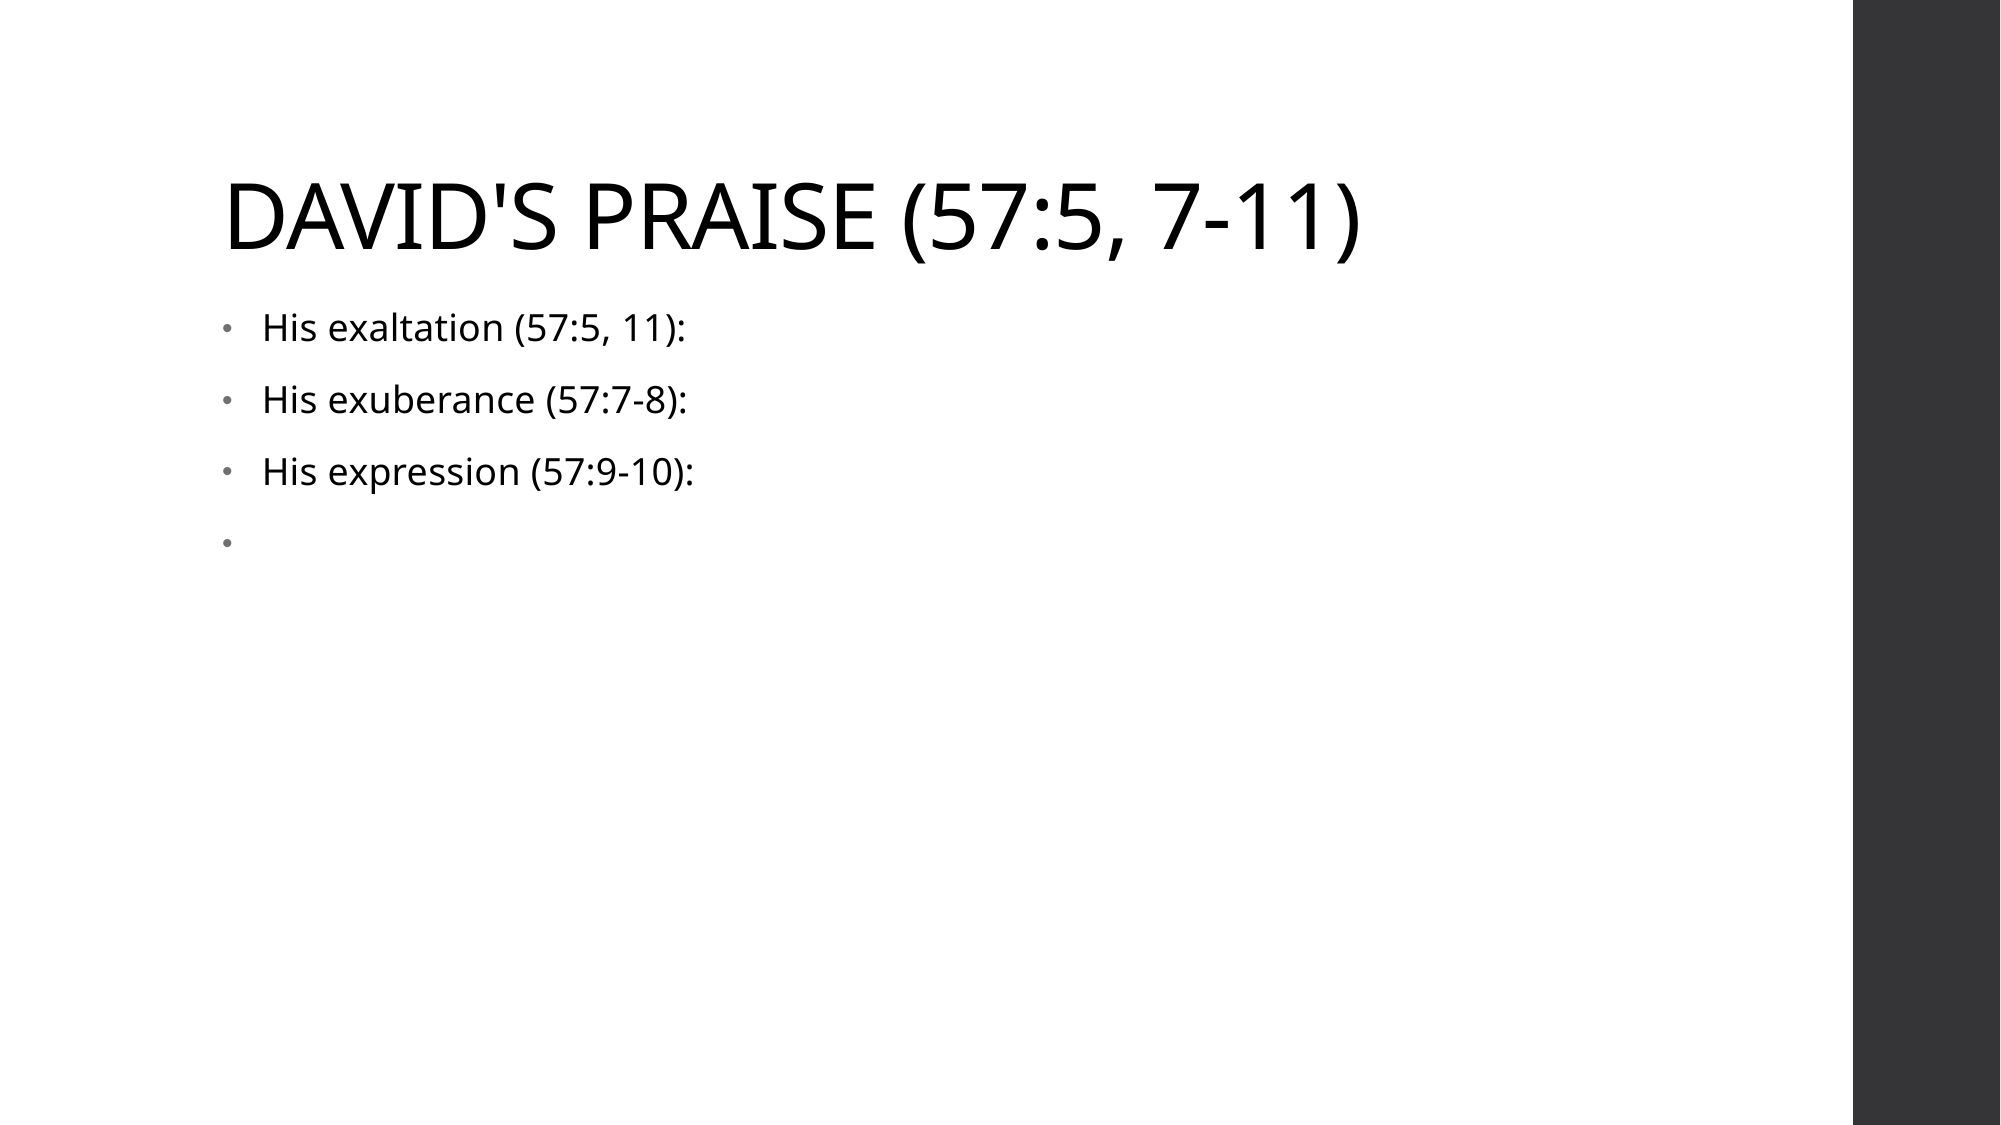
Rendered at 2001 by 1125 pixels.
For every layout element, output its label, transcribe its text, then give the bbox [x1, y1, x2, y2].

title DAVID'S PRAISE (57:5, 7-11) [206, 60, 1797, 278]
list His exaltation (57:5, 11): His exuberance (57:7-8): His expression (57:9-10): [206, 299, 1617, 1014]
